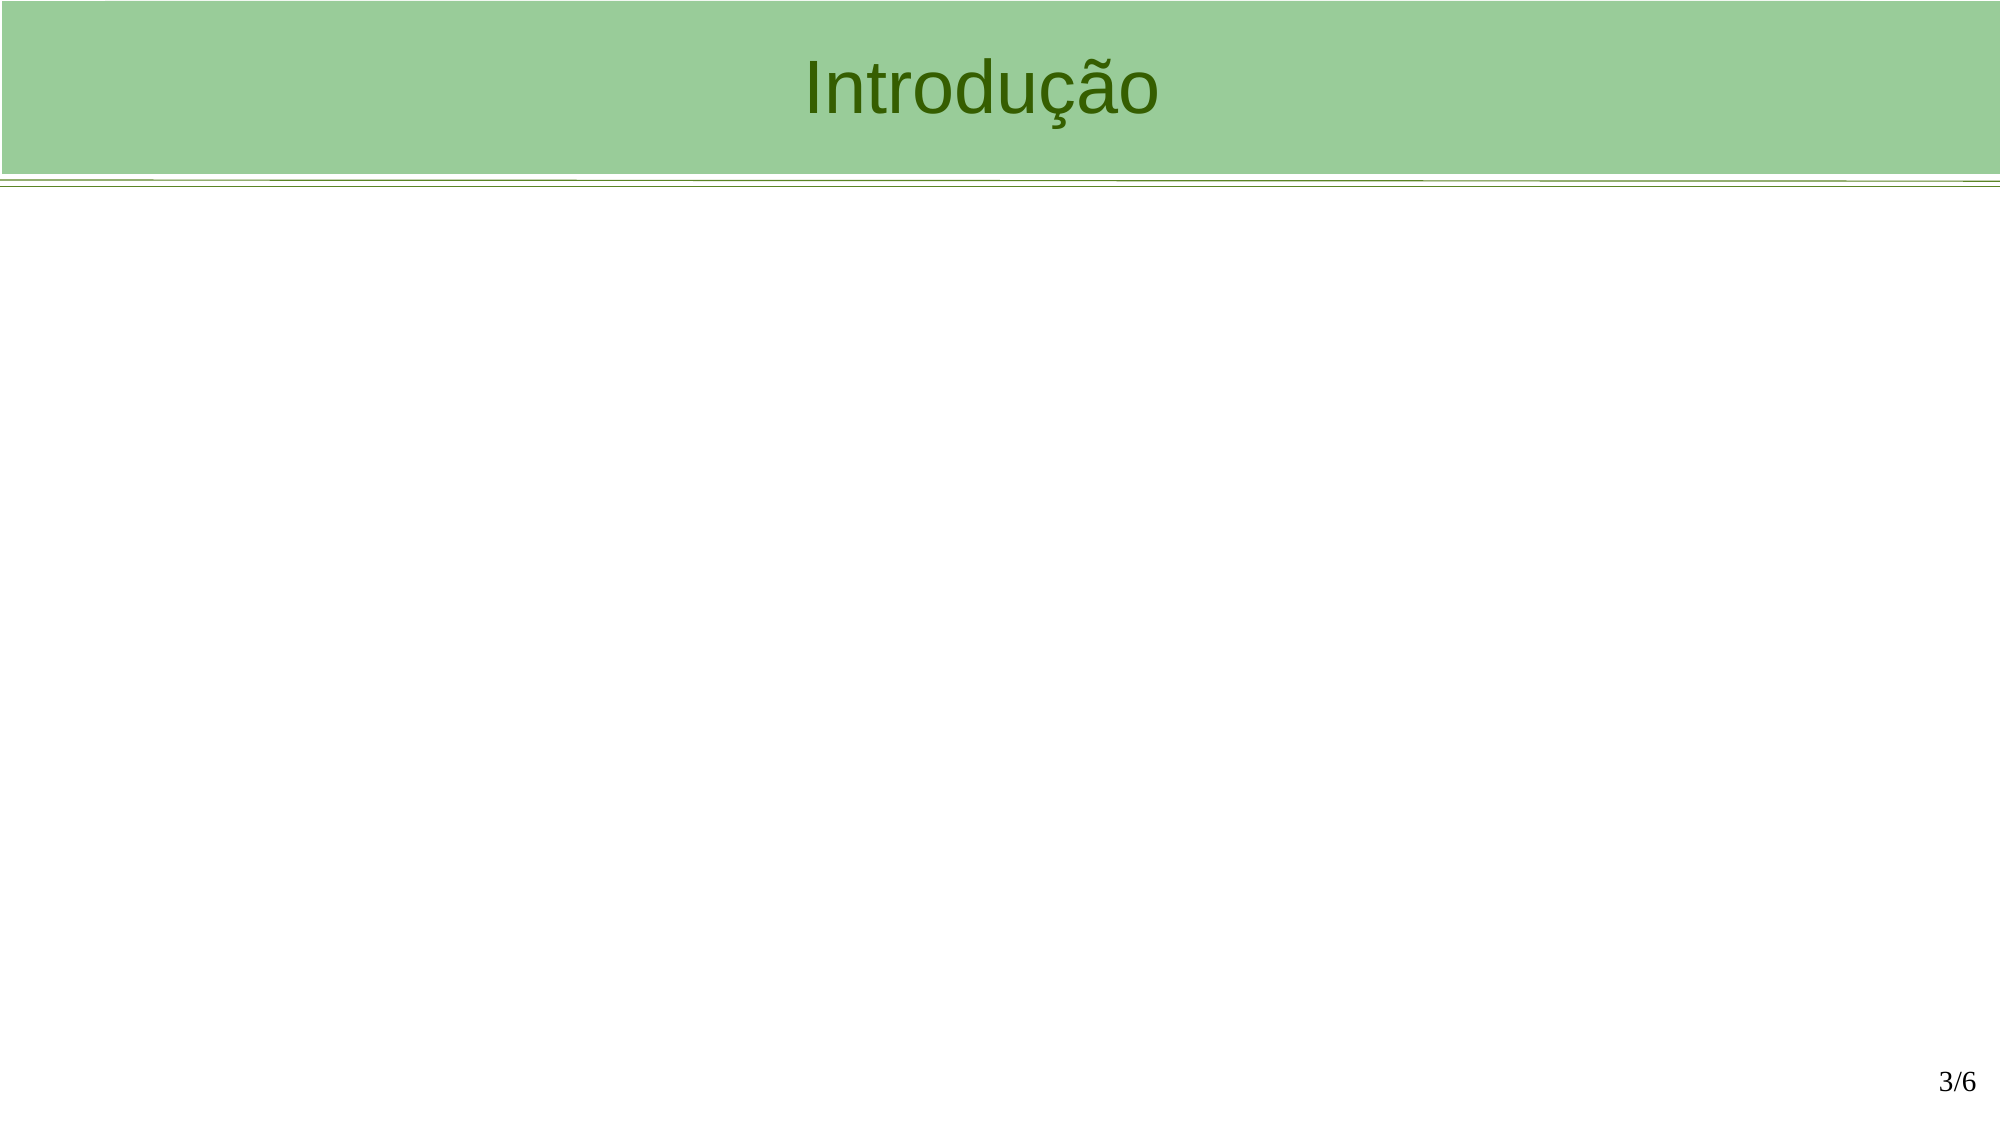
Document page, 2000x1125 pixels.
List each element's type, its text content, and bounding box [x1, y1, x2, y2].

title Introdução [105, 0, 1861, 174]
